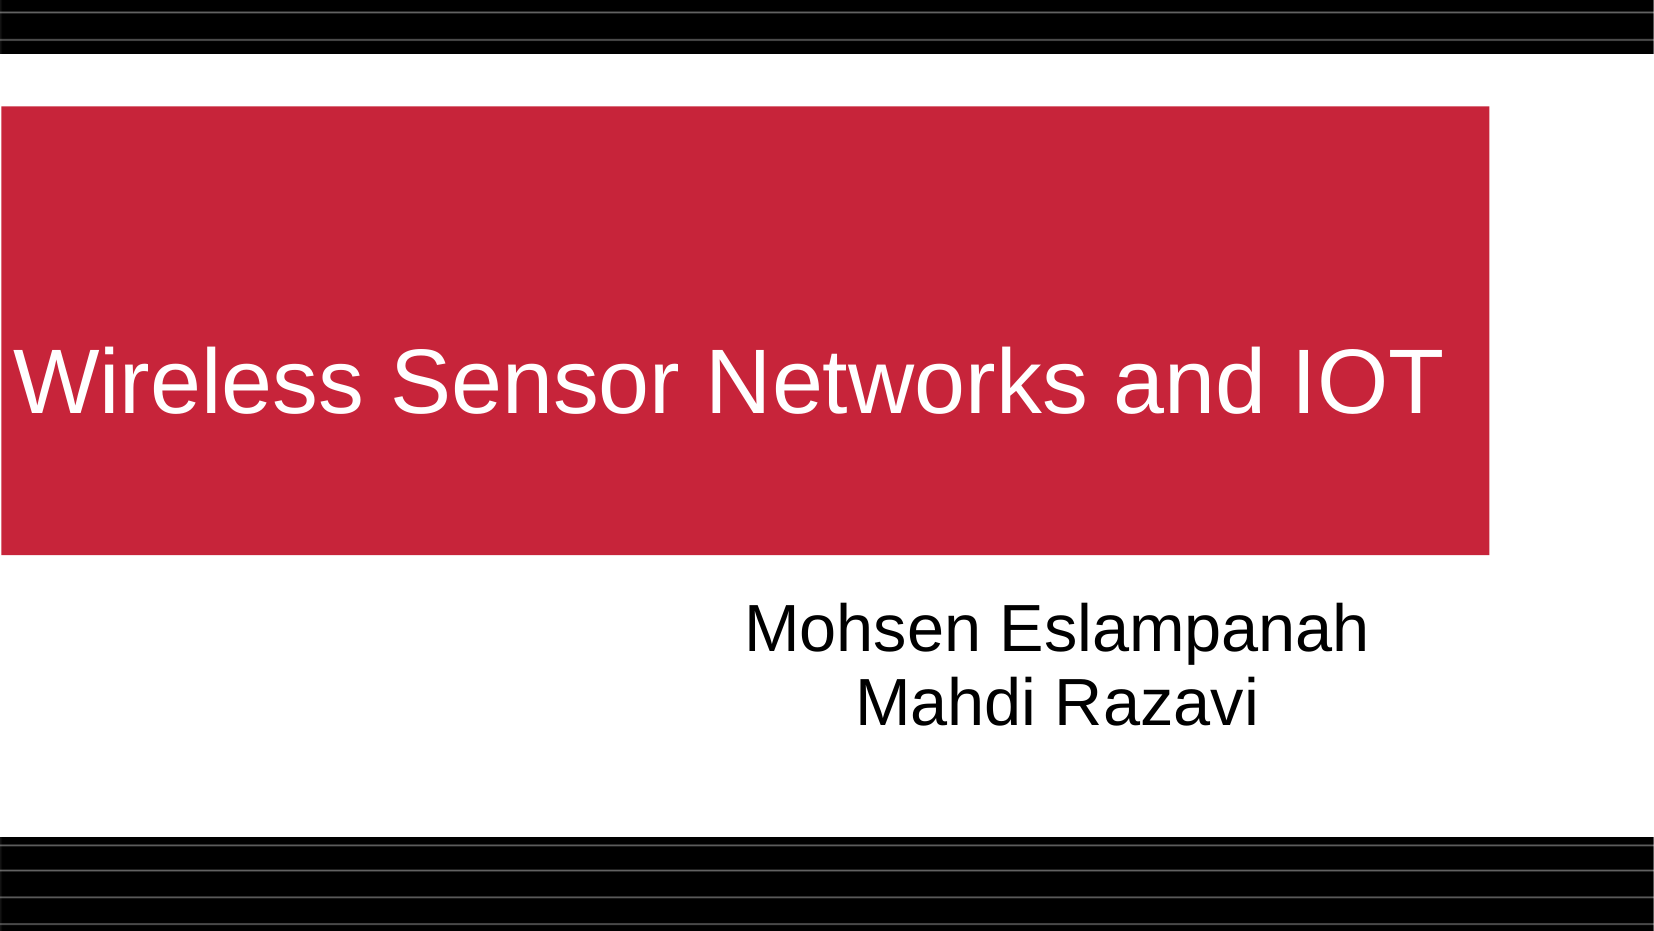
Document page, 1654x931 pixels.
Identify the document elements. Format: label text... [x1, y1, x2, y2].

picture [0, 0, 1654, 54]
picture [0, 837, 1654, 931]
subtitle Mohsen Eslampanah Mahdi Razavi [625, 590, 1489, 804]
title Wireless Sensor Networks and IOT [1, 106, 1490, 556]
